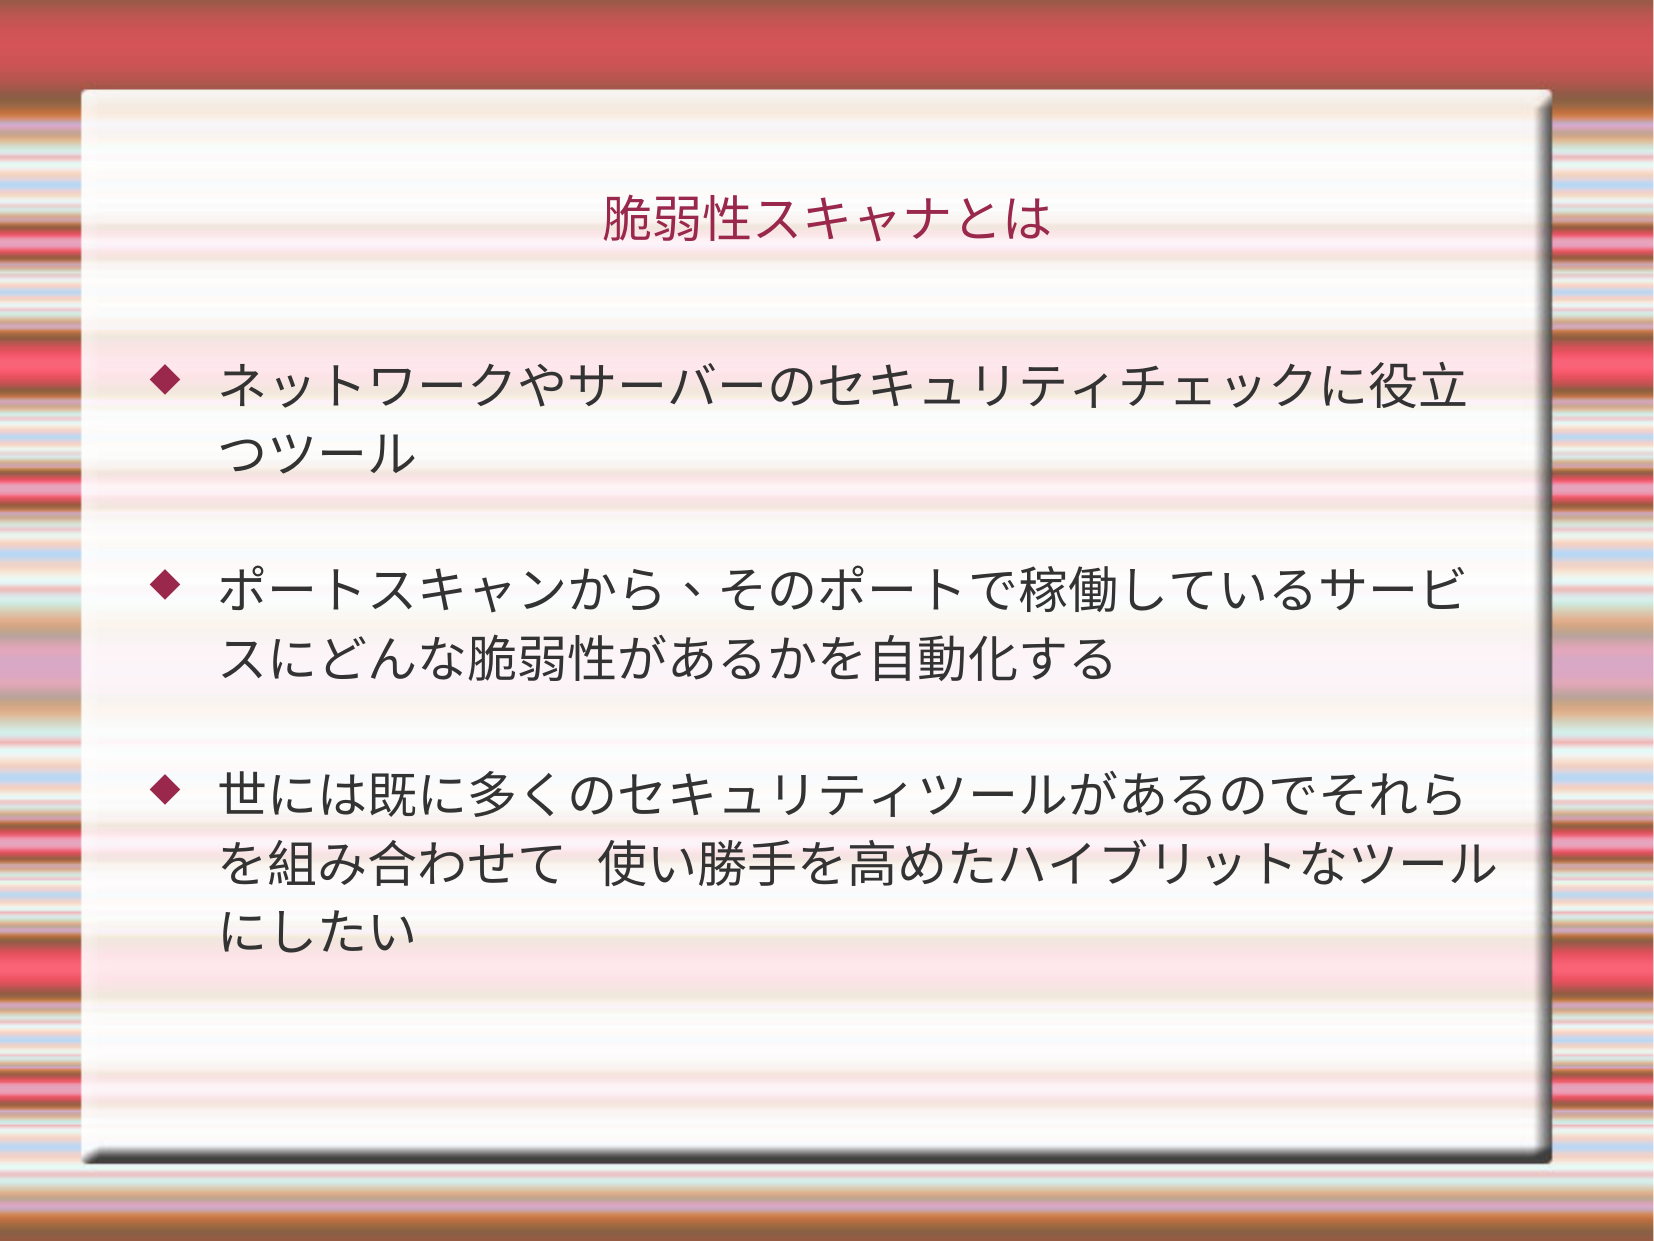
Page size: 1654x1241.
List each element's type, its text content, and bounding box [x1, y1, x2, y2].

picture [0, 0, 1654, 1241]
title 脆弱性スキャナとは [121, 114, 1534, 322]
list ネットワークやサーバーのセキュリティチェックに役立つツール ポートスキャンから、そのポートで稼働しているサービスにどんな脆弱性があるかを自動化する 世には既に多くのセキュリティツールがあるのでそれらを組み合わせて 使い勝手を高めたハイブリットなツールにしたい [134, 350, 1516, 1070]
